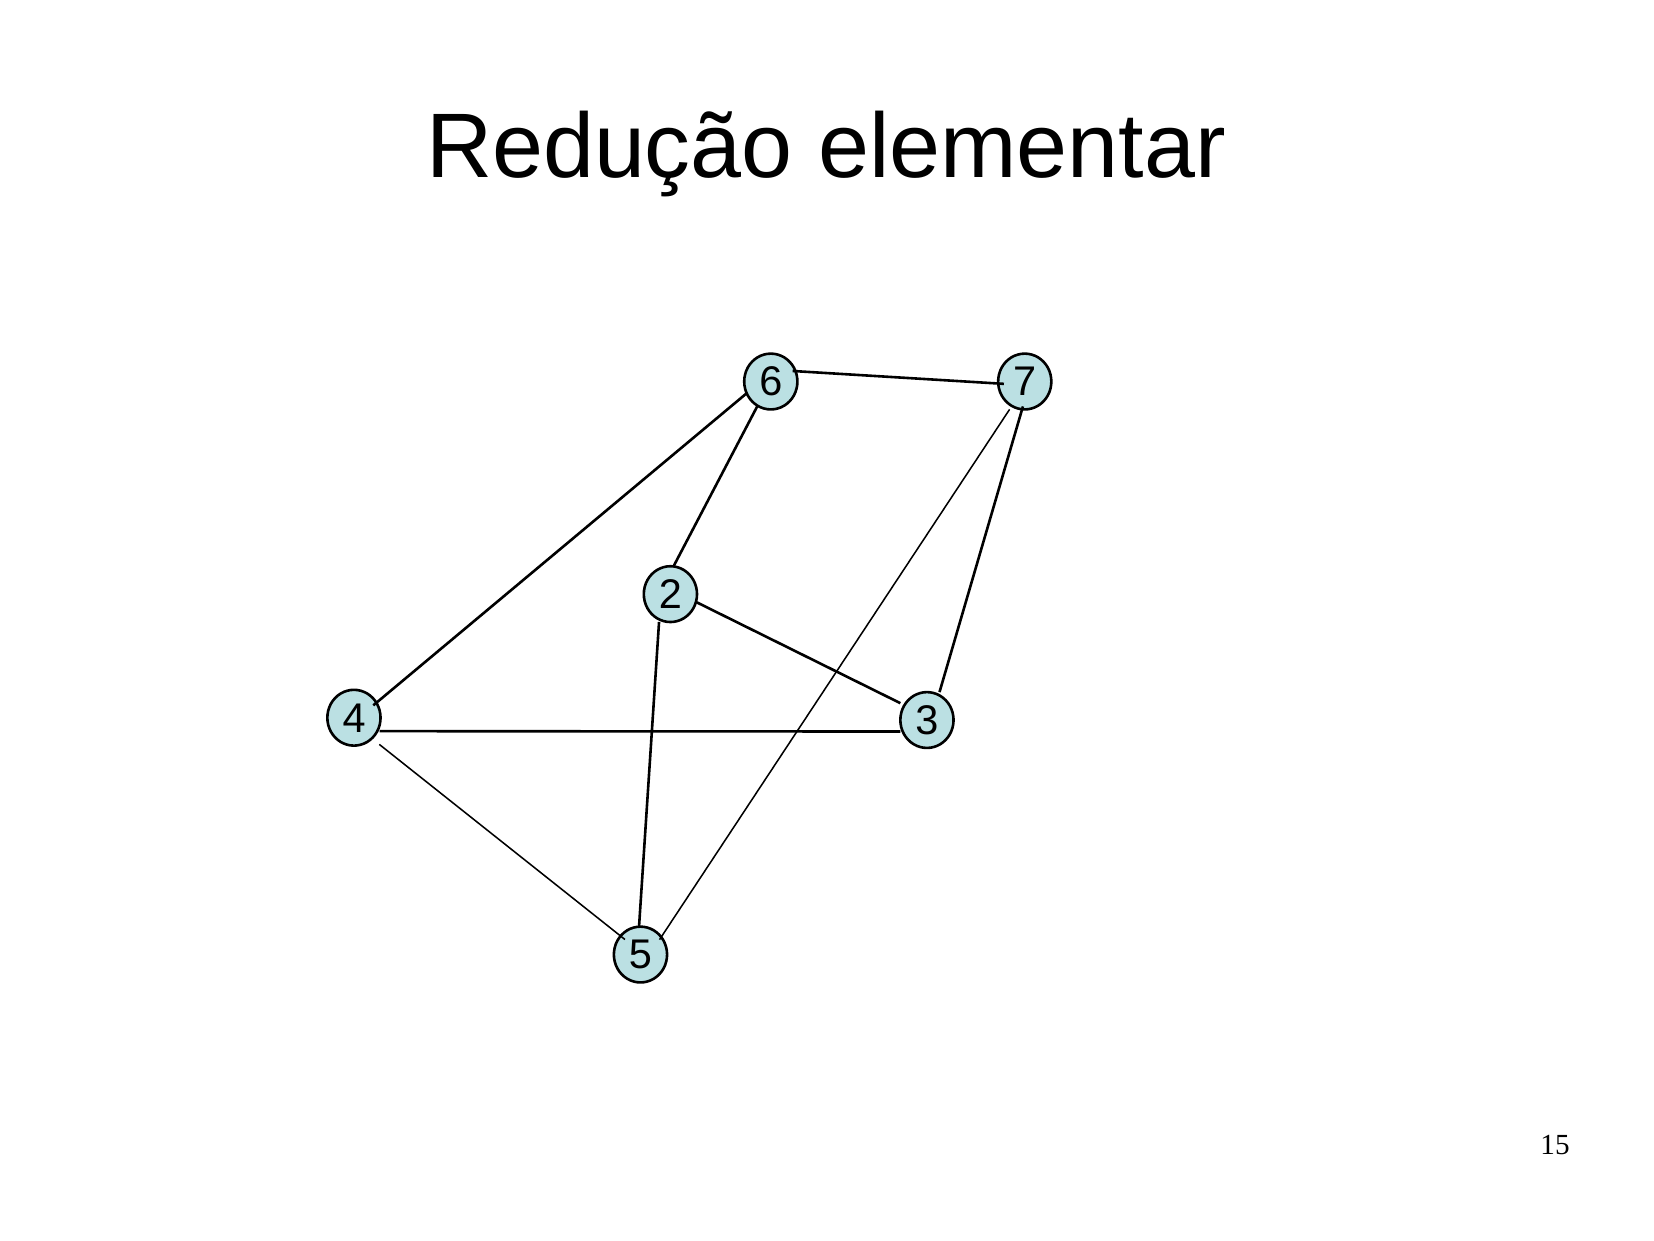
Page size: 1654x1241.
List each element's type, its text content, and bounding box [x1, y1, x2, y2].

text_box 7 [998, 353, 1052, 410]
text_box 4 [327, 689, 381, 746]
text_box 5 [613, 926, 668, 983]
text_box 2 [643, 566, 698, 623]
text_box 3 [900, 692, 954, 748]
title Redução elementar [82, 56, 1571, 249]
text_box 6 [744, 353, 798, 410]
